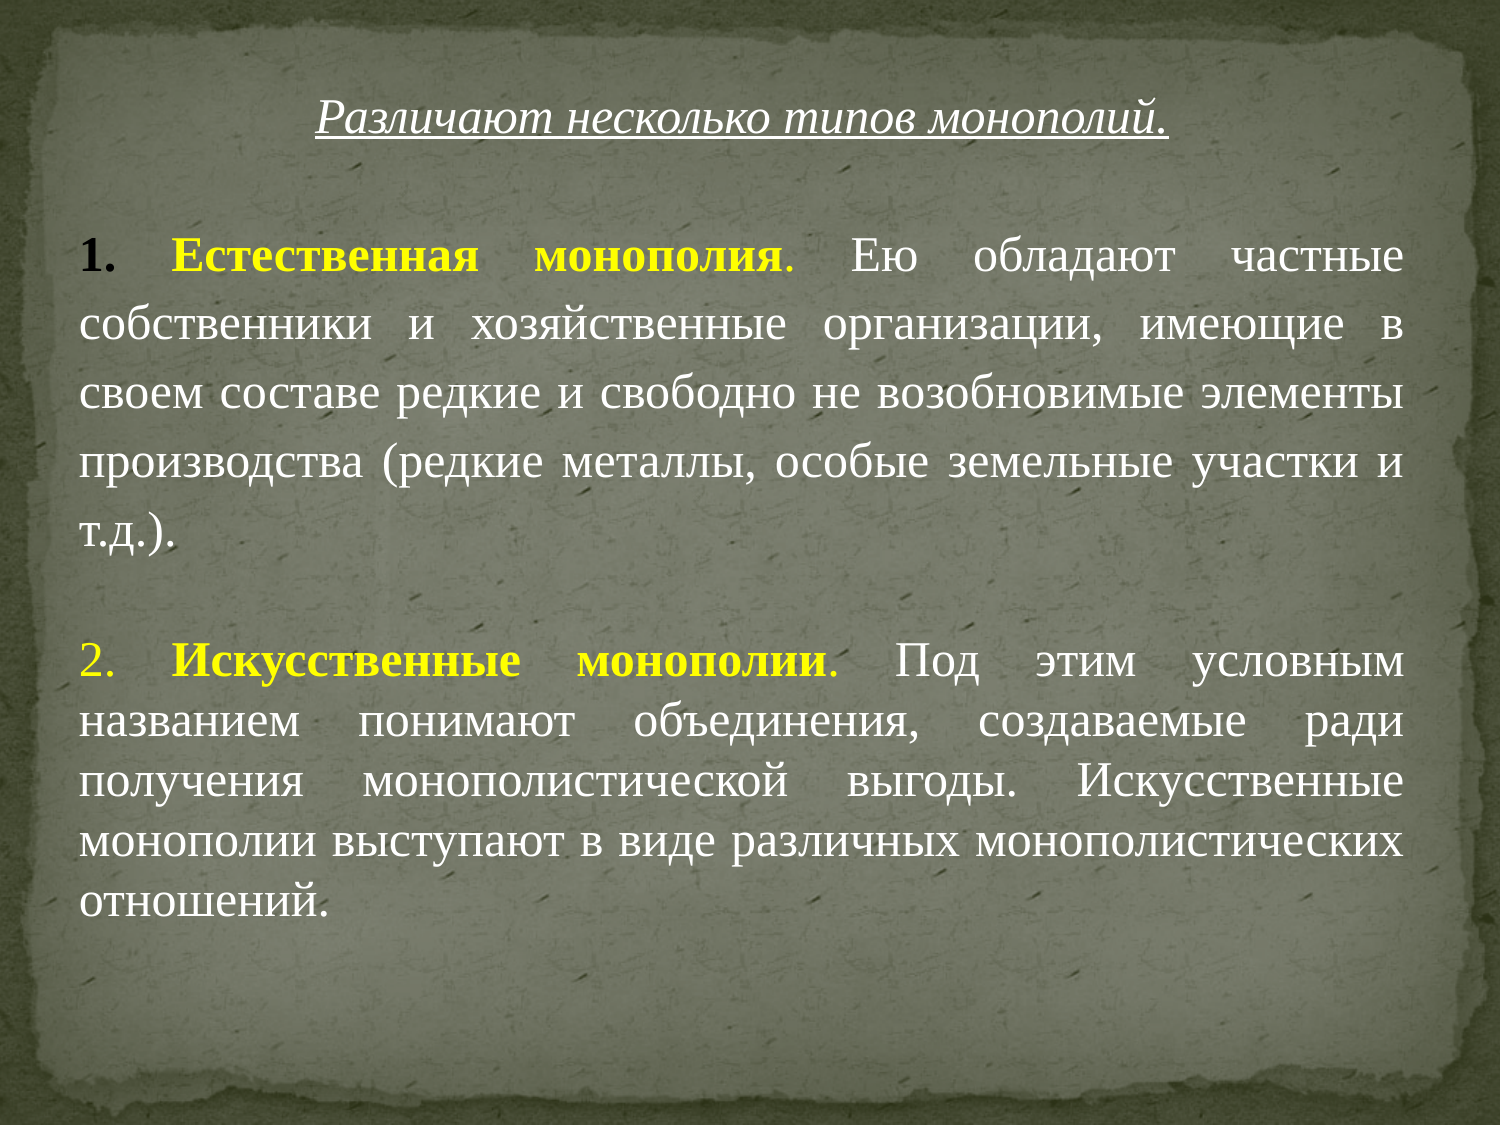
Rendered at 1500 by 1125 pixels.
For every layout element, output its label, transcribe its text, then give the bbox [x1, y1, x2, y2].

text_box Различают несколько типов монополий. Естественная монополия. Ею обладают частные собственники и хозяйственные организации, имеющие в своем составе редкие и свободно не возобновимые элементы производства (редкие металлы, особые земельные участки и т.д.). 2. Искусственные монополии. Под этим условным названием понимают объединения, создаваемые ради получения монополистической выгоды. Искусственные монополии выступают в виде различных монополистических отношений. [64, 67, 1425, 933]
